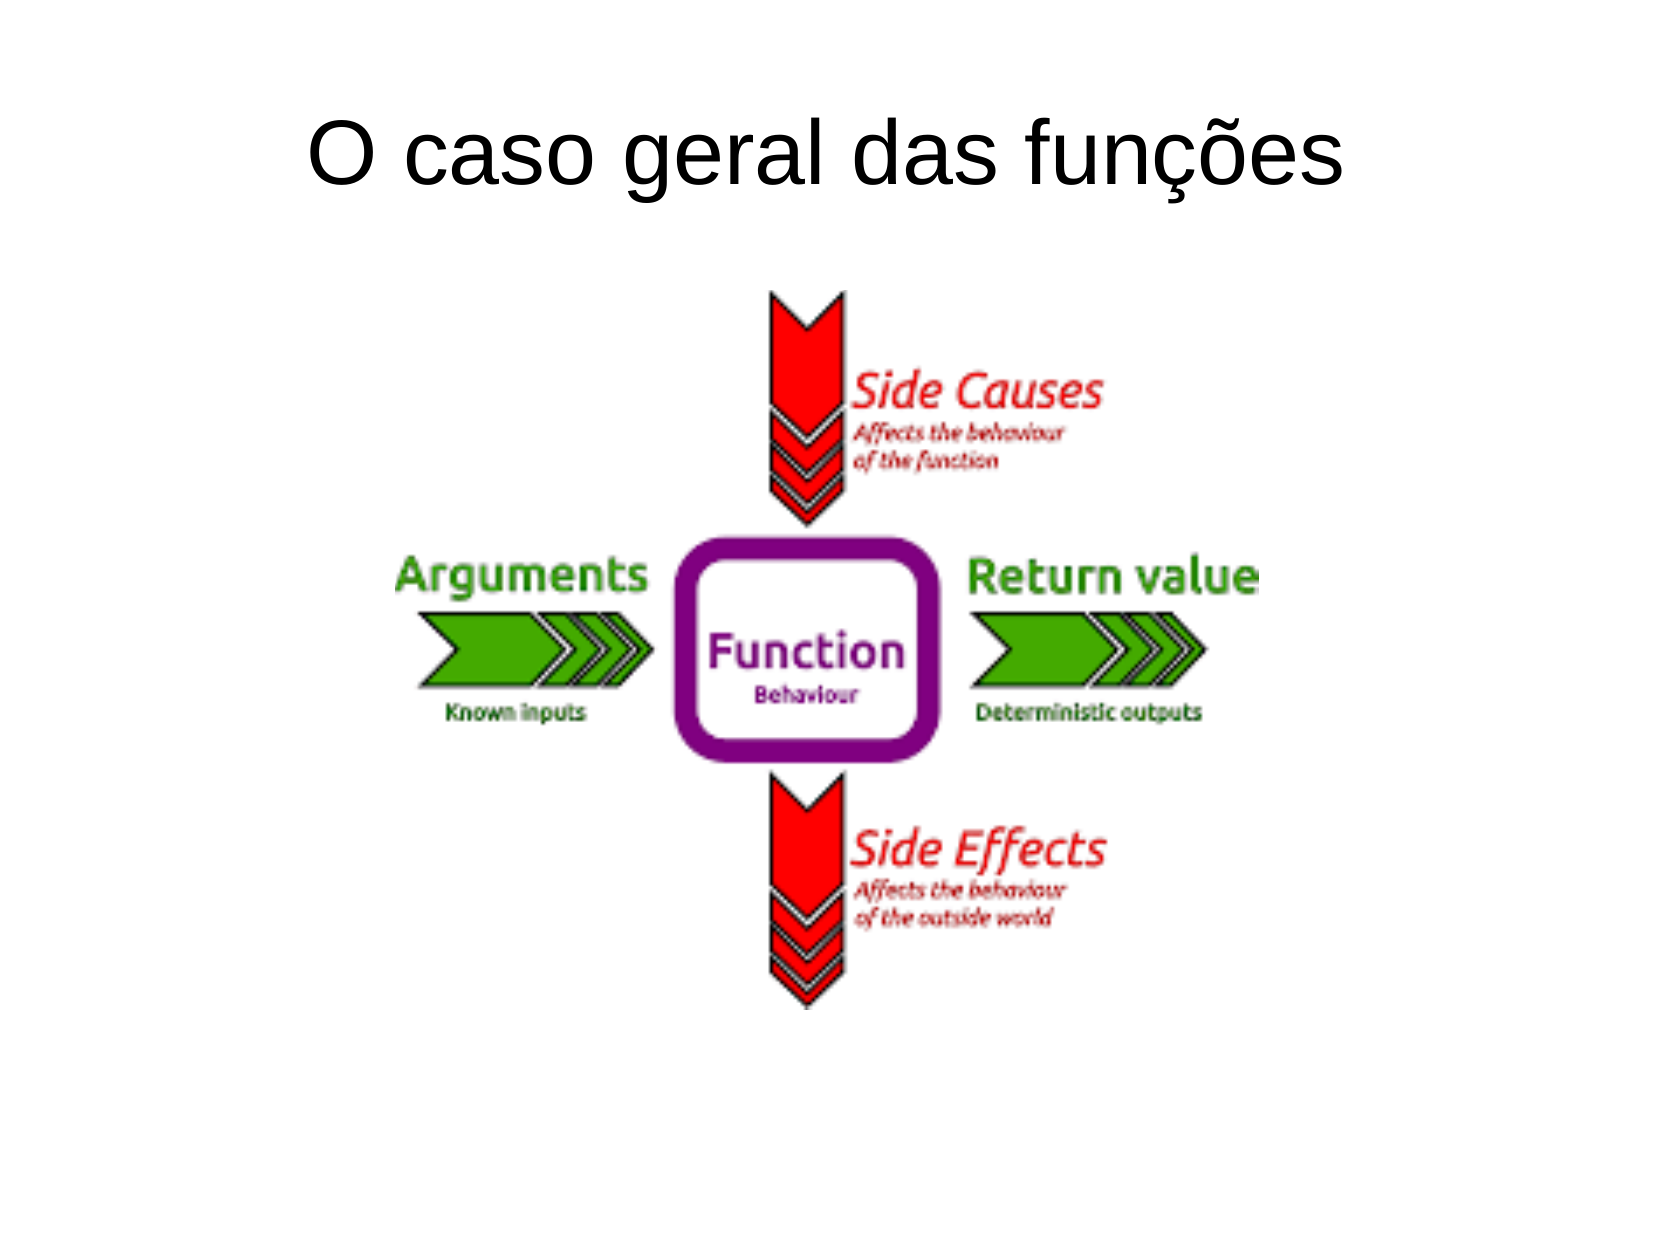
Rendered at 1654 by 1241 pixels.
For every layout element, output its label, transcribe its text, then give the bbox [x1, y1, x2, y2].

title O caso geral das funções [82, 49, 1571, 257]
picture [395, 290, 1259, 1010]
